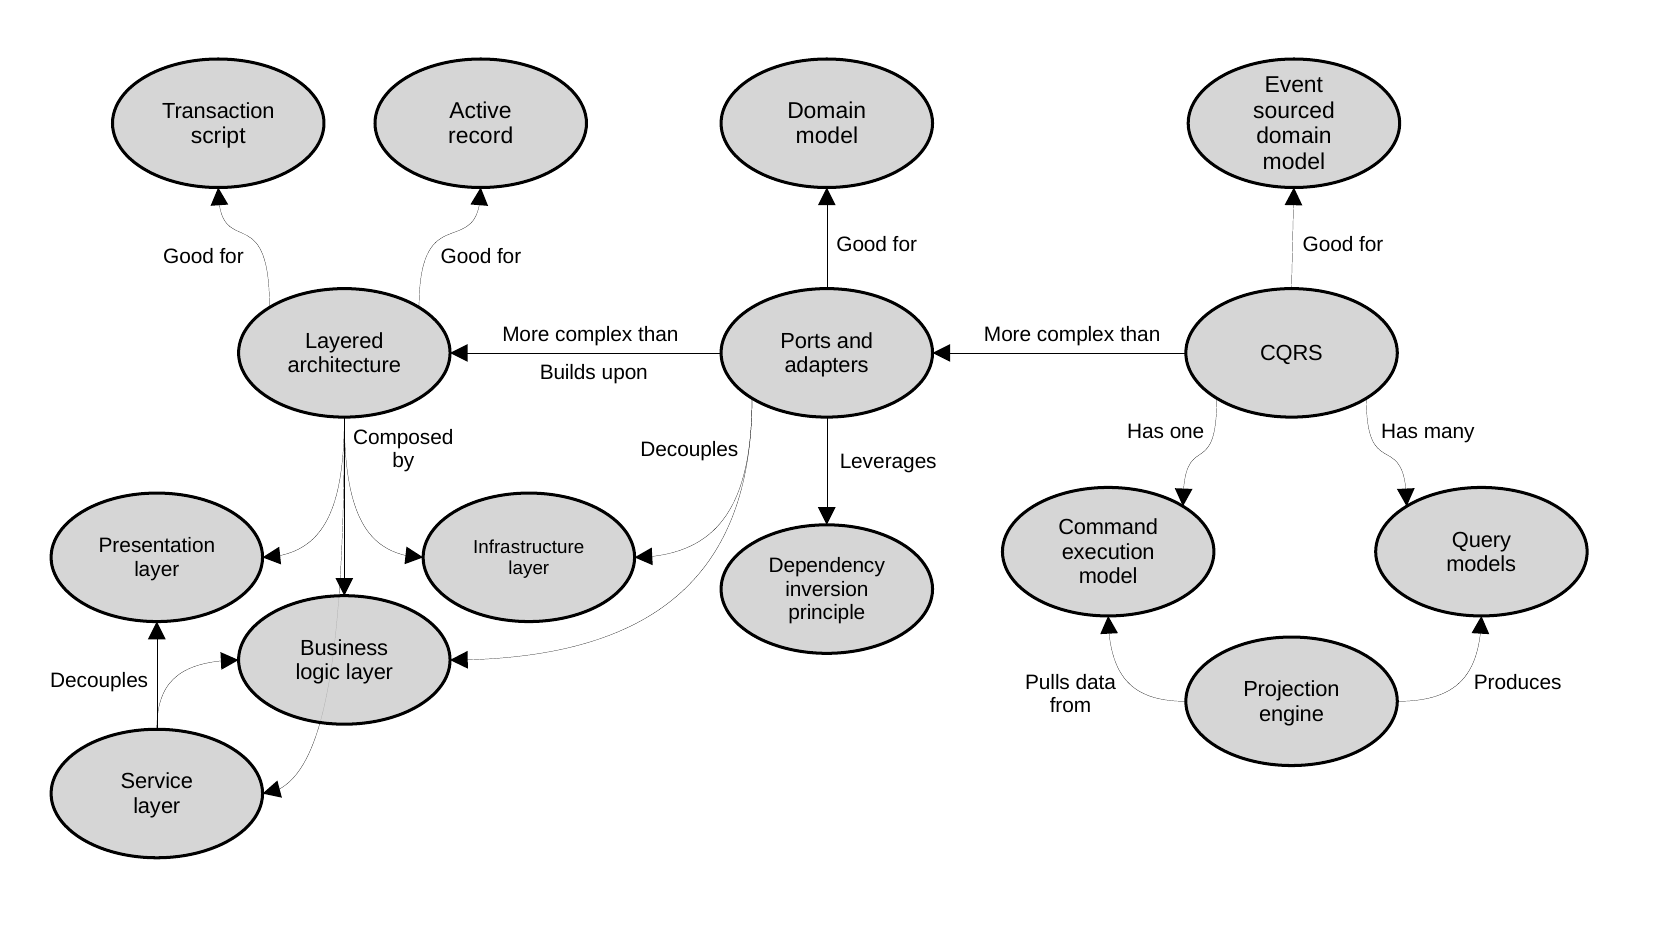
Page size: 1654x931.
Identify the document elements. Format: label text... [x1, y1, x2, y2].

text_box [31, 25, 1607, 889]
text_box Good for [148, 236, 263, 276]
text_box Pulls data from [1010, 663, 1161, 725]
text_box Decouples [35, 661, 186, 700]
text_box Composed by [344, 418, 482, 480]
text_box Presentation layer [51, 493, 263, 622]
text_box Has one [1112, 411, 1226, 451]
text_box Active record [375, 58, 587, 188]
text_box Produces [1459, 663, 1601, 702]
text_box More complex than [969, 314, 1176, 353]
text_box Composed by [338, 418, 344, 480]
text_box Ports and adapters [721, 288, 933, 418]
text_box Leverages [825, 442, 952, 481]
text_box CQRS [1185, 288, 1398, 418]
text_box Command execution model [1002, 487, 1214, 616]
text_box Infrastructure layer [423, 493, 635, 622]
text_box Service layer [51, 729, 263, 858]
text_box Layered architecture [238, 288, 451, 418]
text_box Query models [1375, 487, 1588, 616]
text_box Decouples [625, 430, 776, 469]
text_box Has many [1366, 411, 1526, 451]
text_box Builds upon [525, 352, 663, 392]
text_box Good for [425, 236, 541, 275]
text_box Dependency inversion principle [721, 524, 933, 654]
text_box Good for [1287, 225, 1403, 264]
text_box More complex than [487, 314, 694, 353]
text_box Transaction script [112, 58, 324, 188]
text_box Good for [821, 225, 937, 264]
text_box Projection engine [1185, 637, 1398, 766]
text_box Business logic layer [238, 595, 451, 725]
text_box Domain model [721, 58, 933, 188]
text_box Event sourced domain model [1188, 58, 1400, 188]
